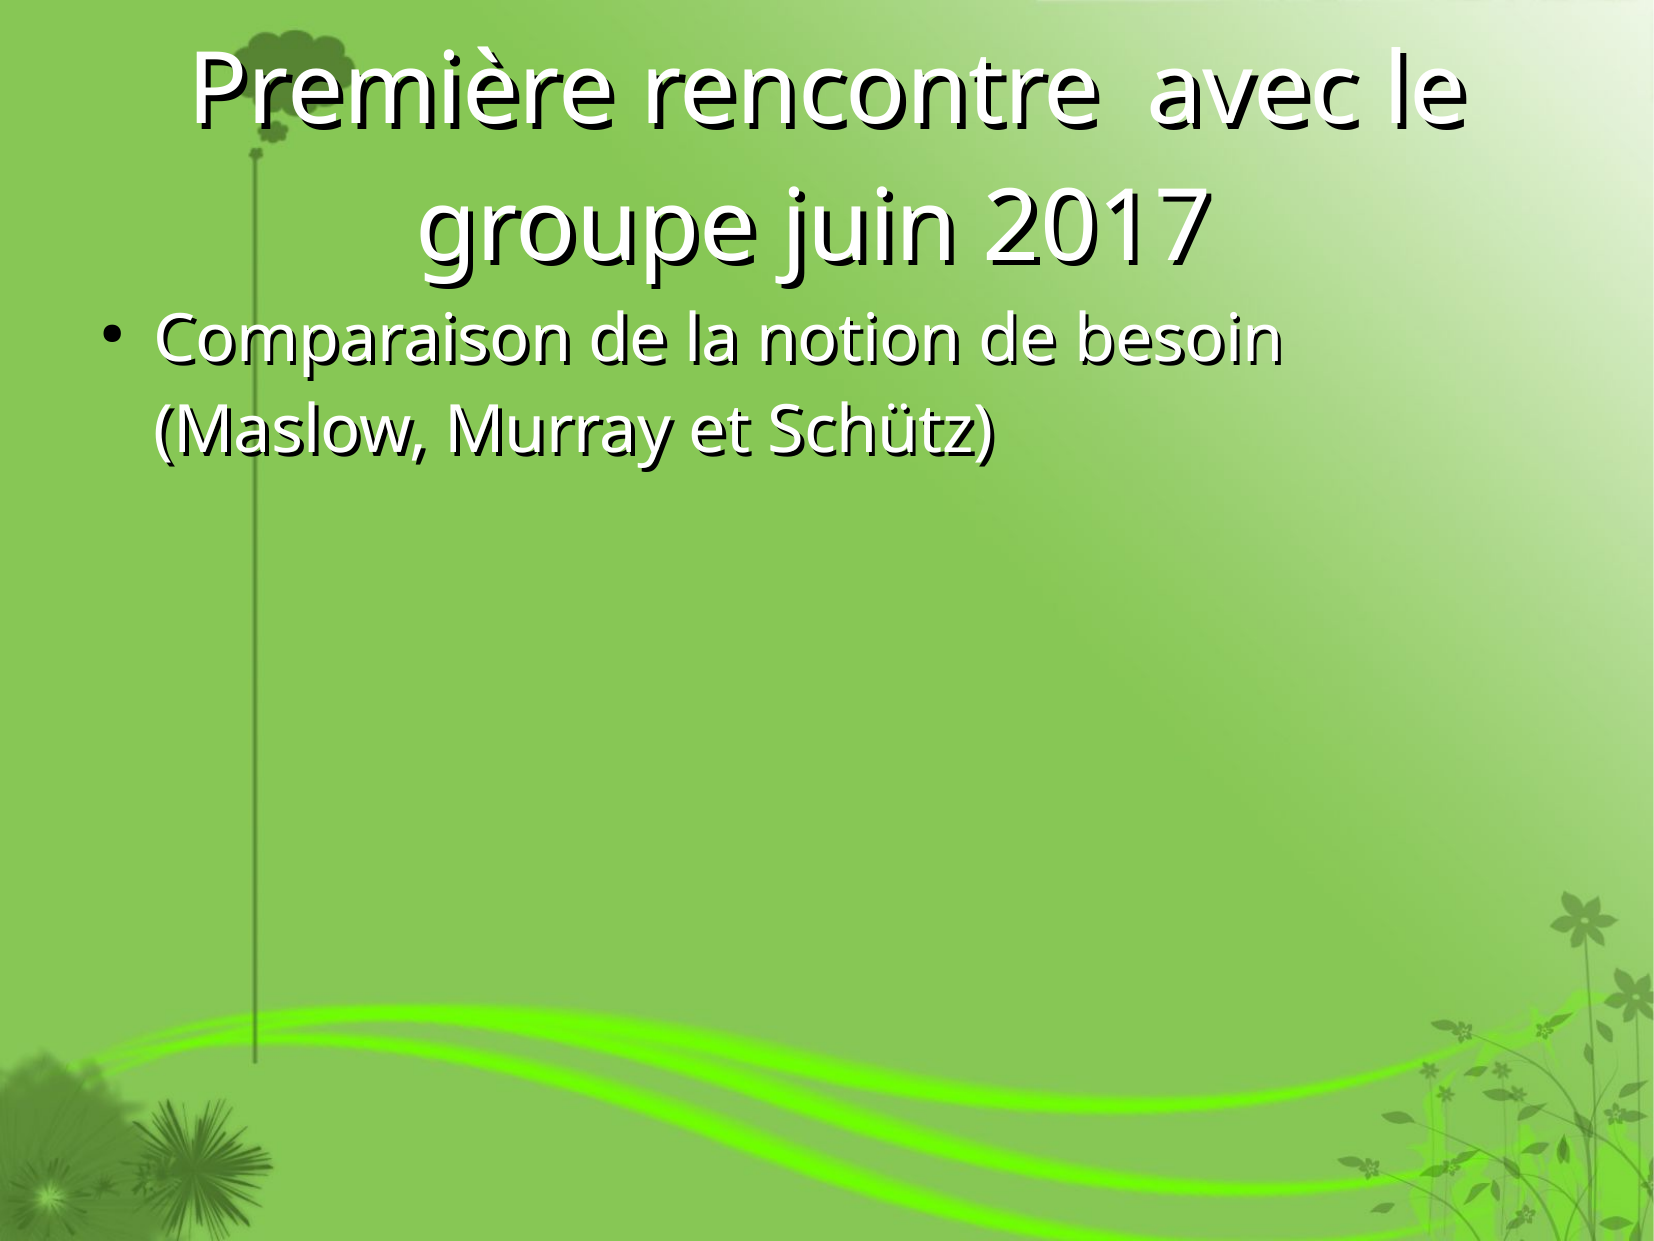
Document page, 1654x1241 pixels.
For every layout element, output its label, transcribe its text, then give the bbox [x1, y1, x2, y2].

list Comparaison de la notion de besoin (Maslow, Murray et Schütz) [82, 290, 1571, 1010]
title Première rencontre avec le groupe juin 2017 [82, 36, 1571, 270]
picture [0, 0, 1654, 1241]
